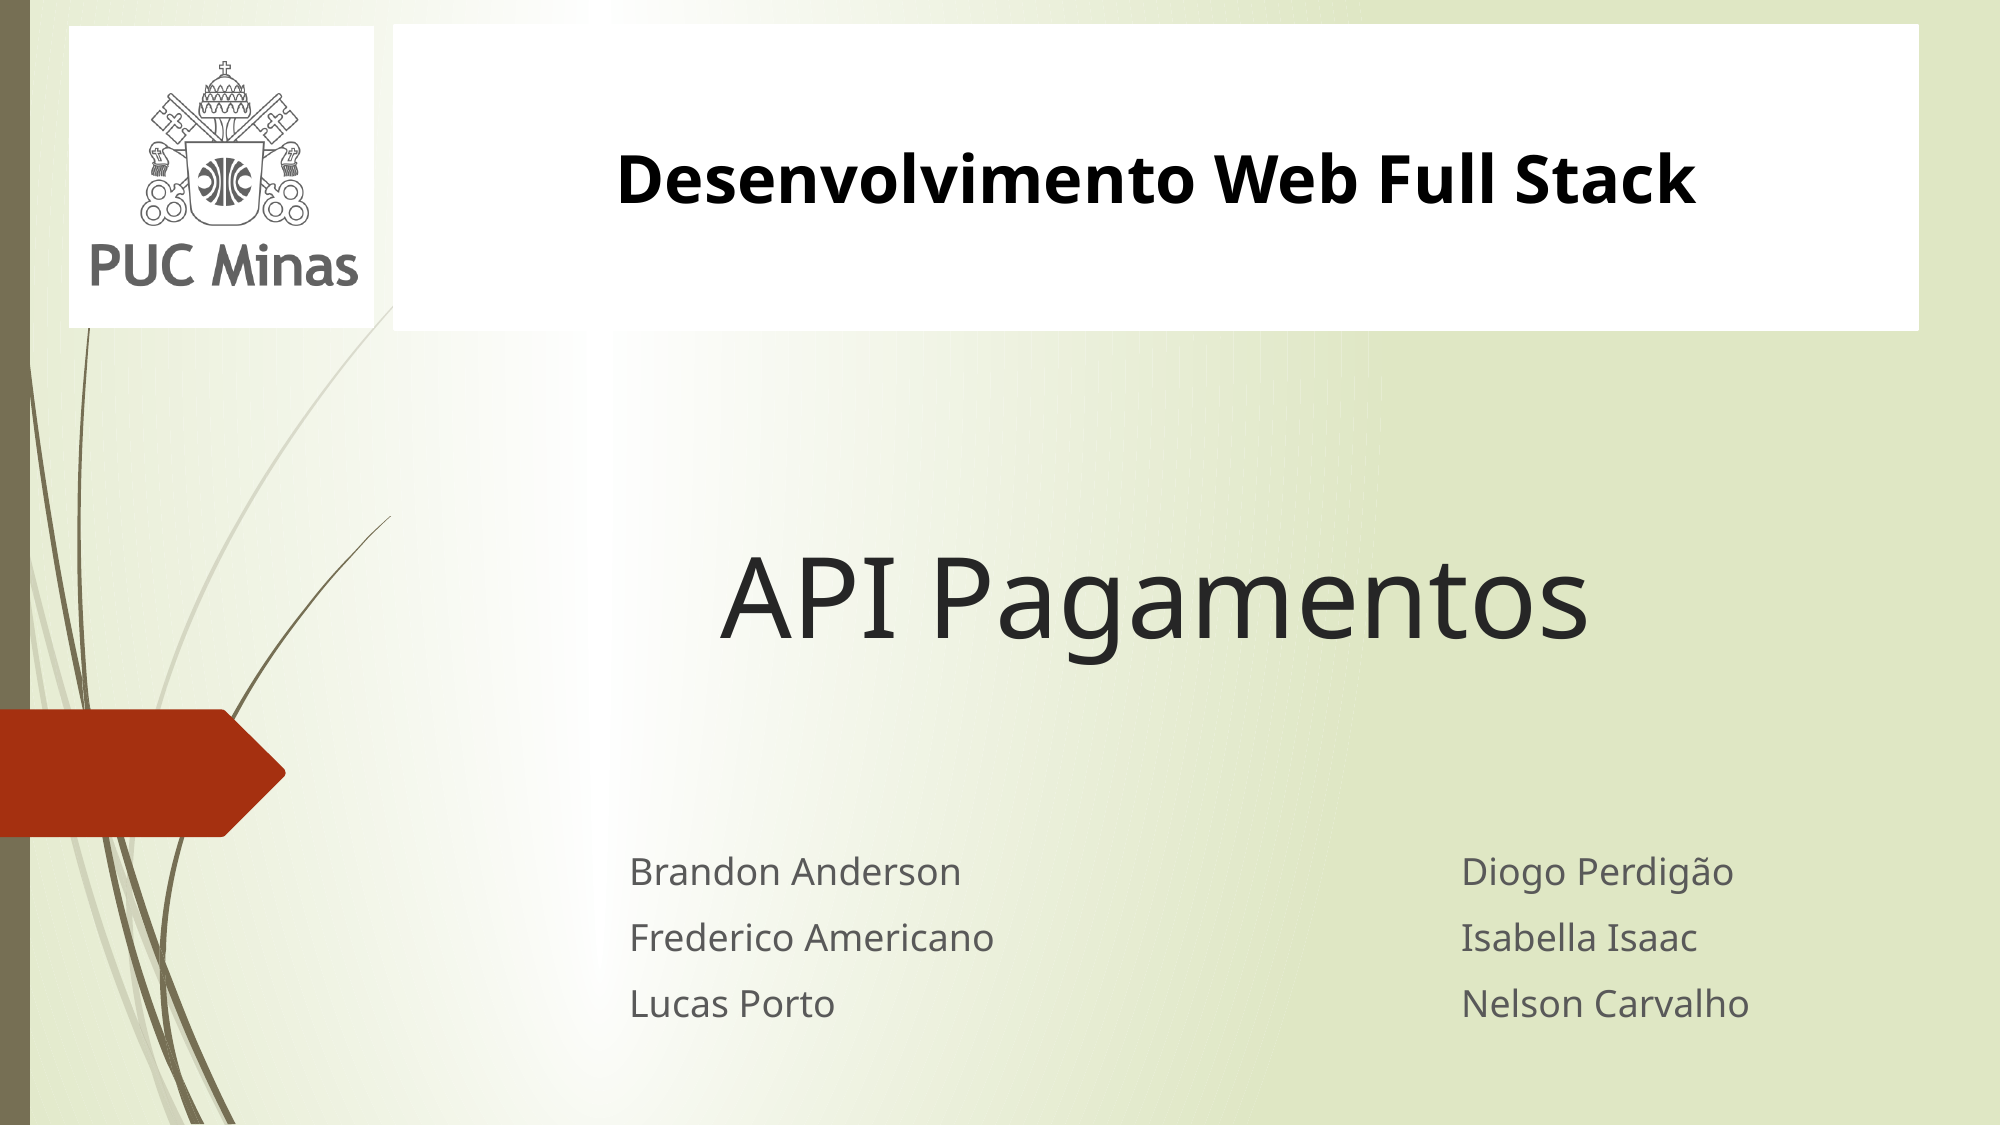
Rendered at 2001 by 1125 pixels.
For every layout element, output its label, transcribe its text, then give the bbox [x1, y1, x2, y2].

picture [69, 26, 374, 328]
text_box Desenvolvimento Web Full Stack [394, 25, 1918, 330]
title API Pagamentos [394, 337, 1918, 669]
subtitle Diogo Perdigão Isabella Isaac Nelson Carvalho [1446, 840, 1825, 1089]
text_box Brandon Anderson Frederico Americano Lucas Porto [614, 840, 1028, 1089]
